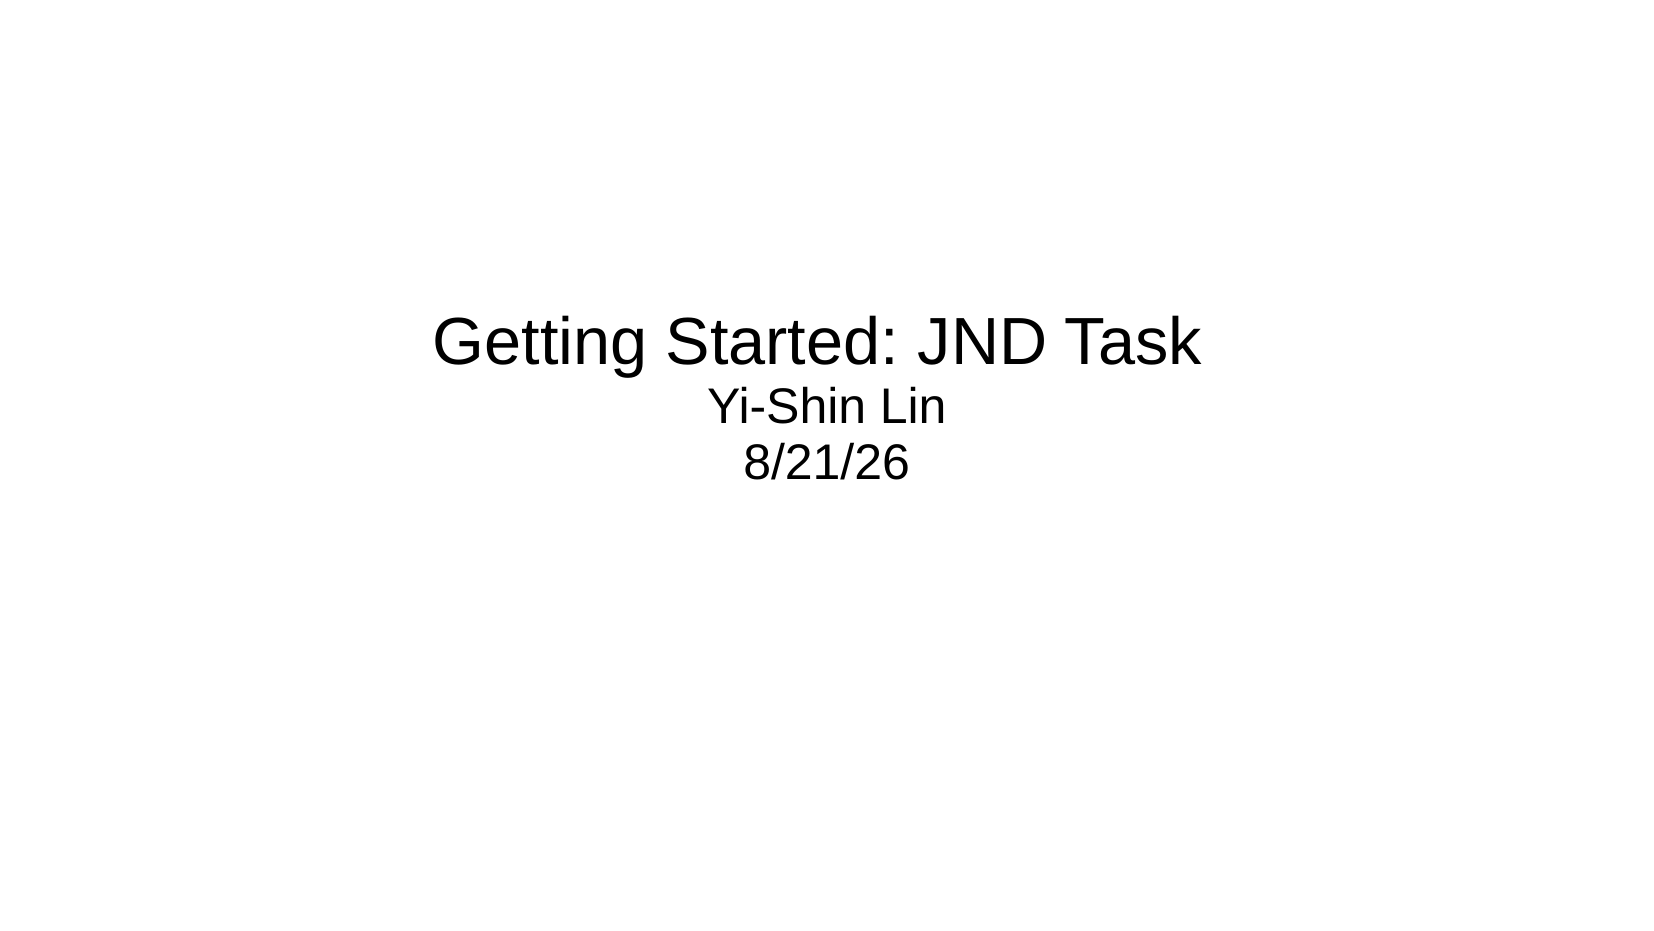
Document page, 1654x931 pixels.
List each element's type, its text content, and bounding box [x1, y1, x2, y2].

subtitle Getting Started: JND Task Yi-Shin Lin 3/19/20 [82, 37, 1571, 757]
